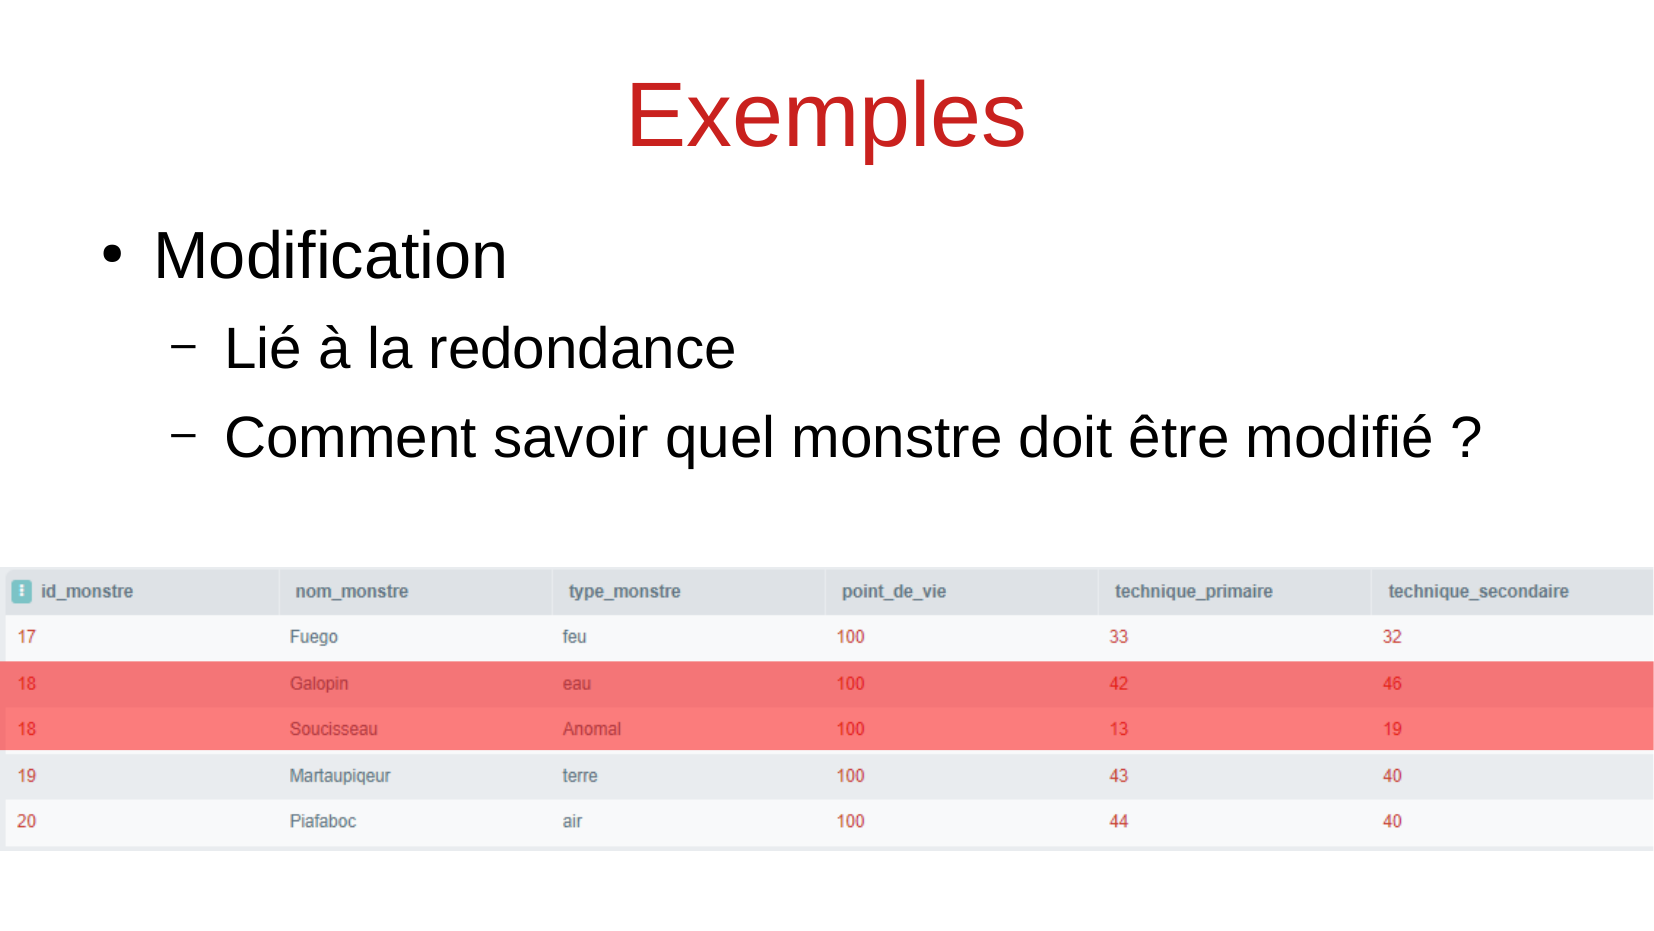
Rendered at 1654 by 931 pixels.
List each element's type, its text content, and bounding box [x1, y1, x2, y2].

picture [0, 567, 1654, 661]
text_box [0, 661, 1654, 751]
picture [0, 751, 1654, 851]
title Exemples [82, 37, 1571, 193]
list Modification Lié à la redondance Comment savoir quel monstre doit être modifié ? [82, 217, 1571, 562]
